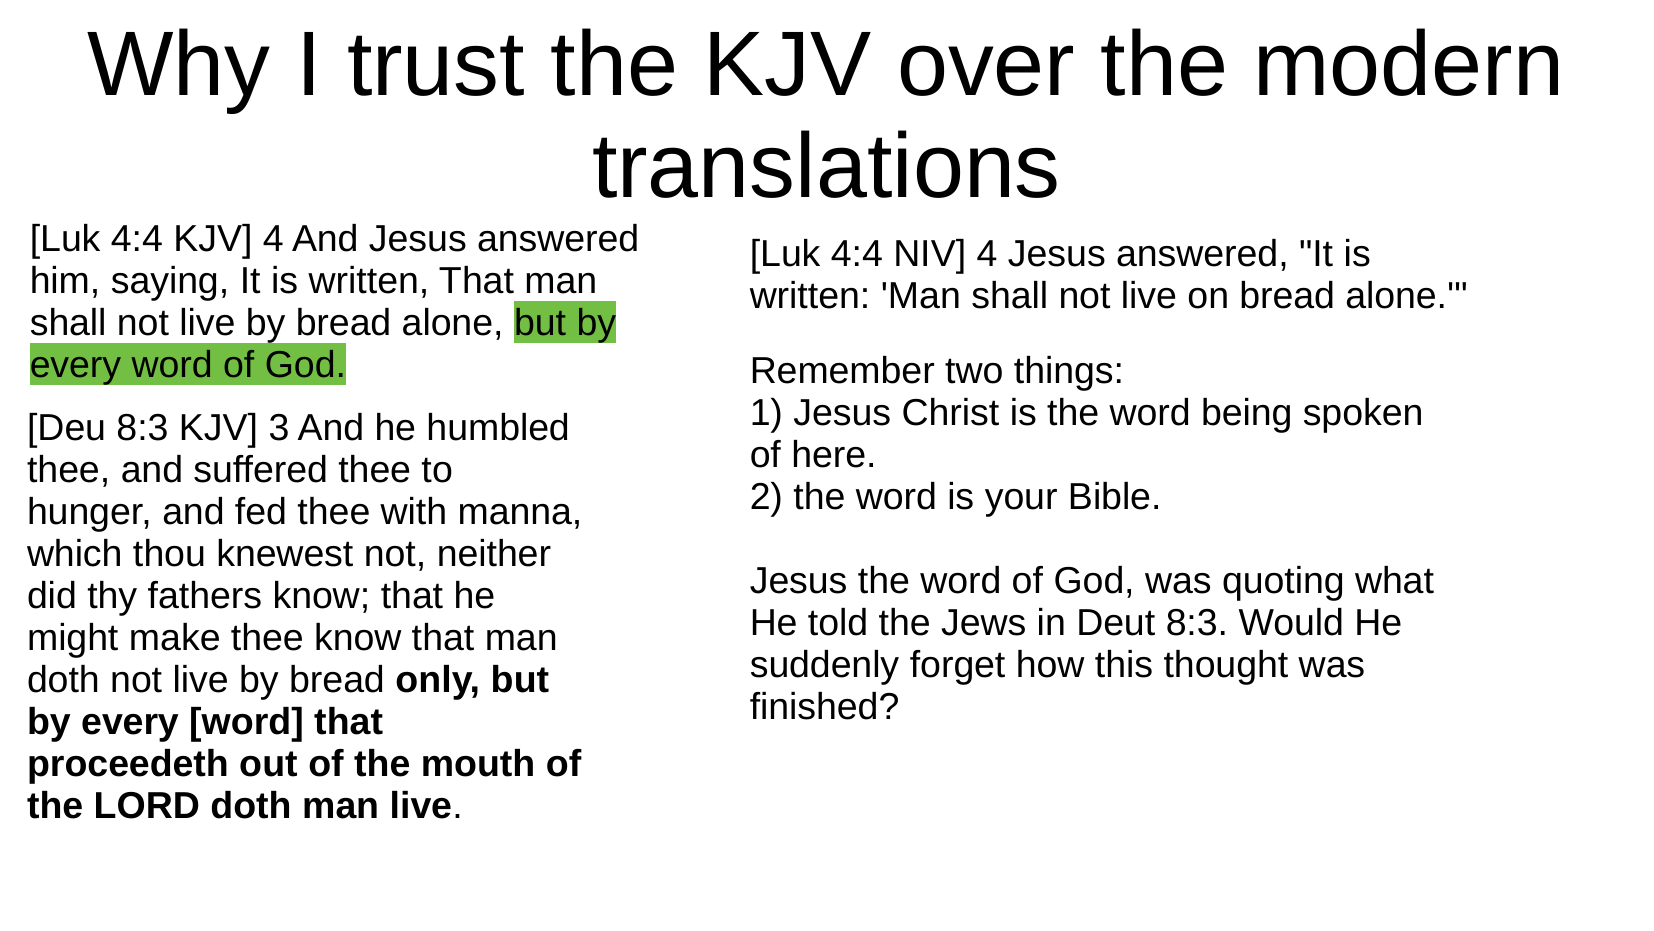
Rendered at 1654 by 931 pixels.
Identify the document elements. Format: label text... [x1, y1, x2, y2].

title Why I trust the KJV over the modern translations [82, 12, 1571, 218]
text_box [Luk 4:4 NIV] 4 Jesus answered, "It is written: 'Man shall not live on bread alone.'" [735, 225, 1486, 556]
text_box [Luk 4:4 KJV] 4 And Jesus answered him, saying, It is written, That man shall not live by bread alone, but by every word of God. [15, 210, 661, 421]
text_box [Deu 8:3 KJV] 3 And he humbled thee, and suffered thee to hunger, and fed thee with manna, which thou knewest not, neither did thy fathers know; that he might make thee know that man doth not live by bread only, but by every [word] that proceedeth out of the mouth of the LORD doth man live. [12, 399, 598, 835]
text_box Remember two things: 1) Jesus Christ is the word being spoken of here. 2) the word is your Bible. Jesus the word of God, was quoting what He told the Jews in Deut 8:3. Would He suddenly forget how this thought was finished? [735, 342, 1456, 735]
